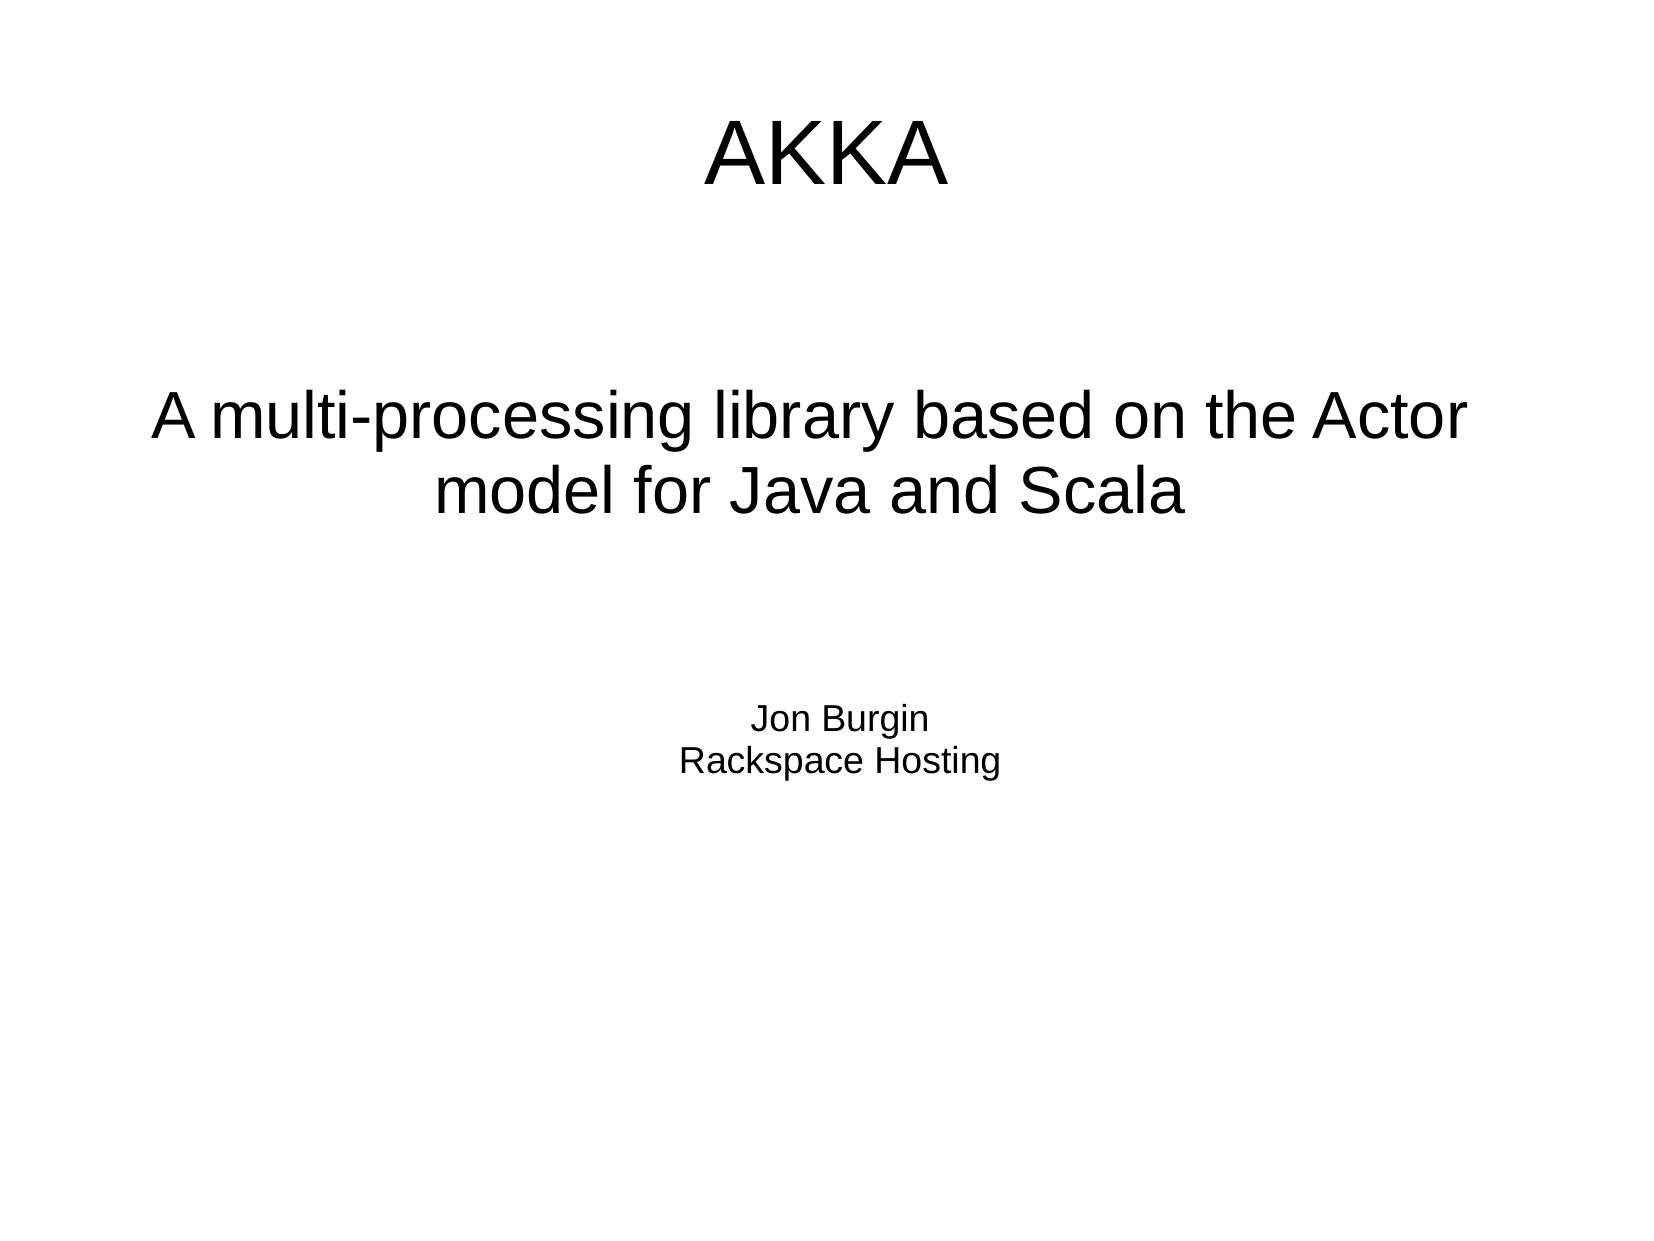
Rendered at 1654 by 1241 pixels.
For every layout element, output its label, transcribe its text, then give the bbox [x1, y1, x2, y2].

subtitle A multi-processing library based on the Actor model for Java and Scala [82, 290, 1538, 616]
title AKKA [82, 49, 1571, 257]
text_box Jon Burgin Rackspace Hosting [615, 690, 1066, 789]
